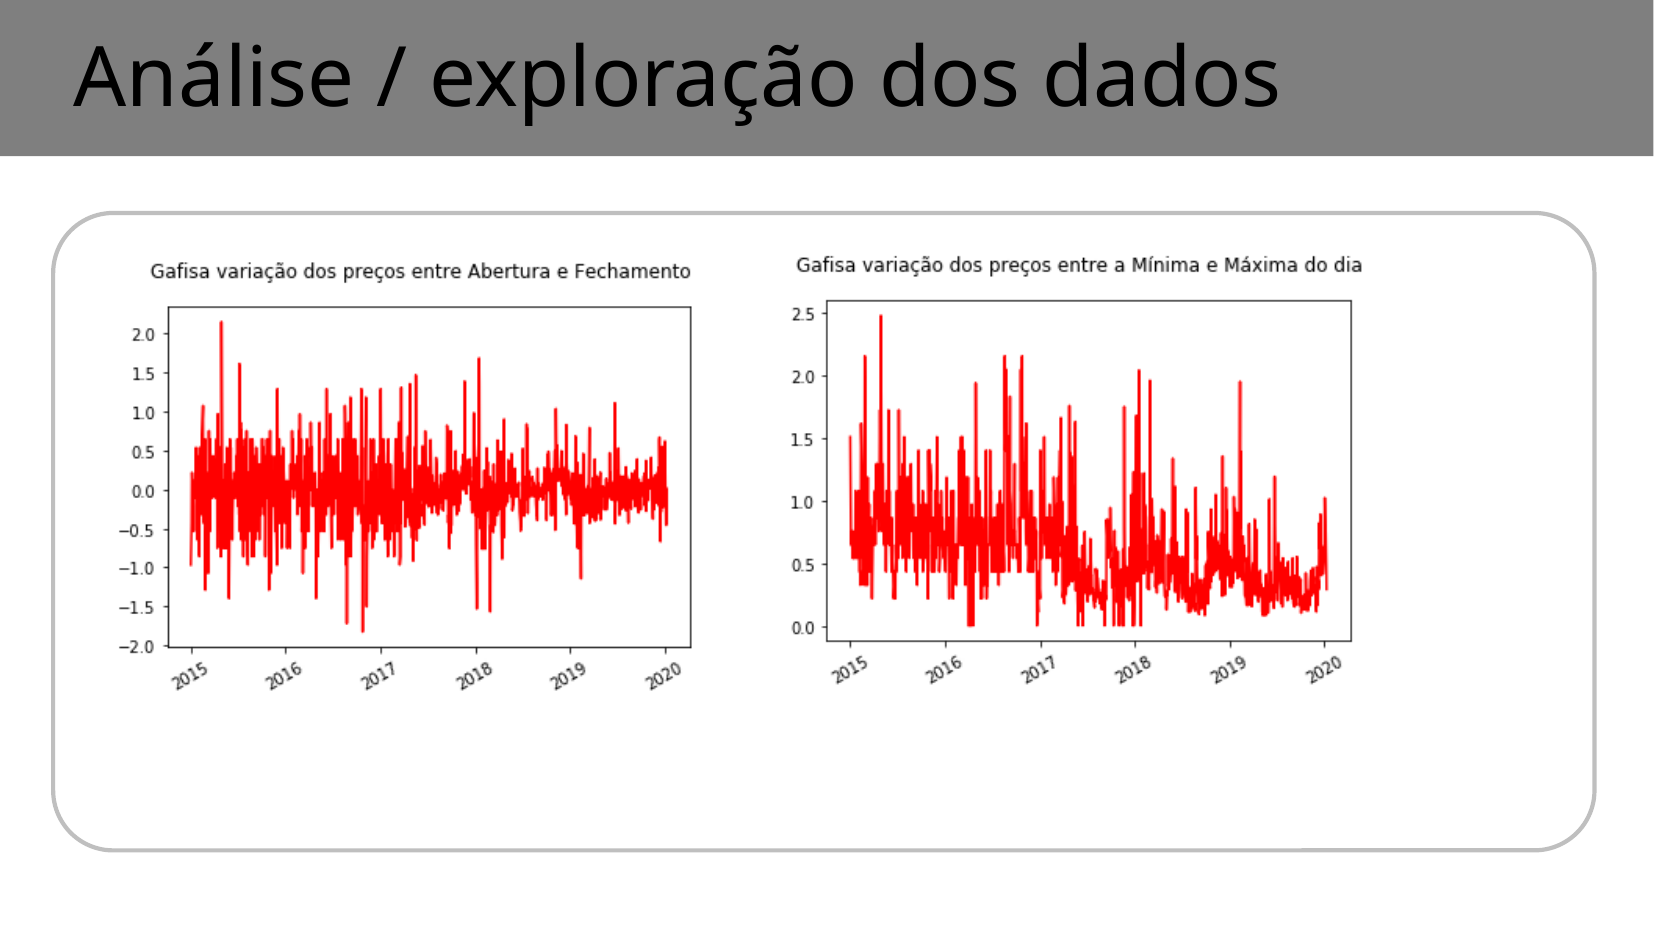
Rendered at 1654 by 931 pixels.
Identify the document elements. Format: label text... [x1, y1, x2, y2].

picture [781, 247, 1371, 694]
text_box Análise / exploração dos dados [59, 9, 1386, 127]
picture [107, 247, 709, 705]
text_box [0, 0, 1654, 157]
